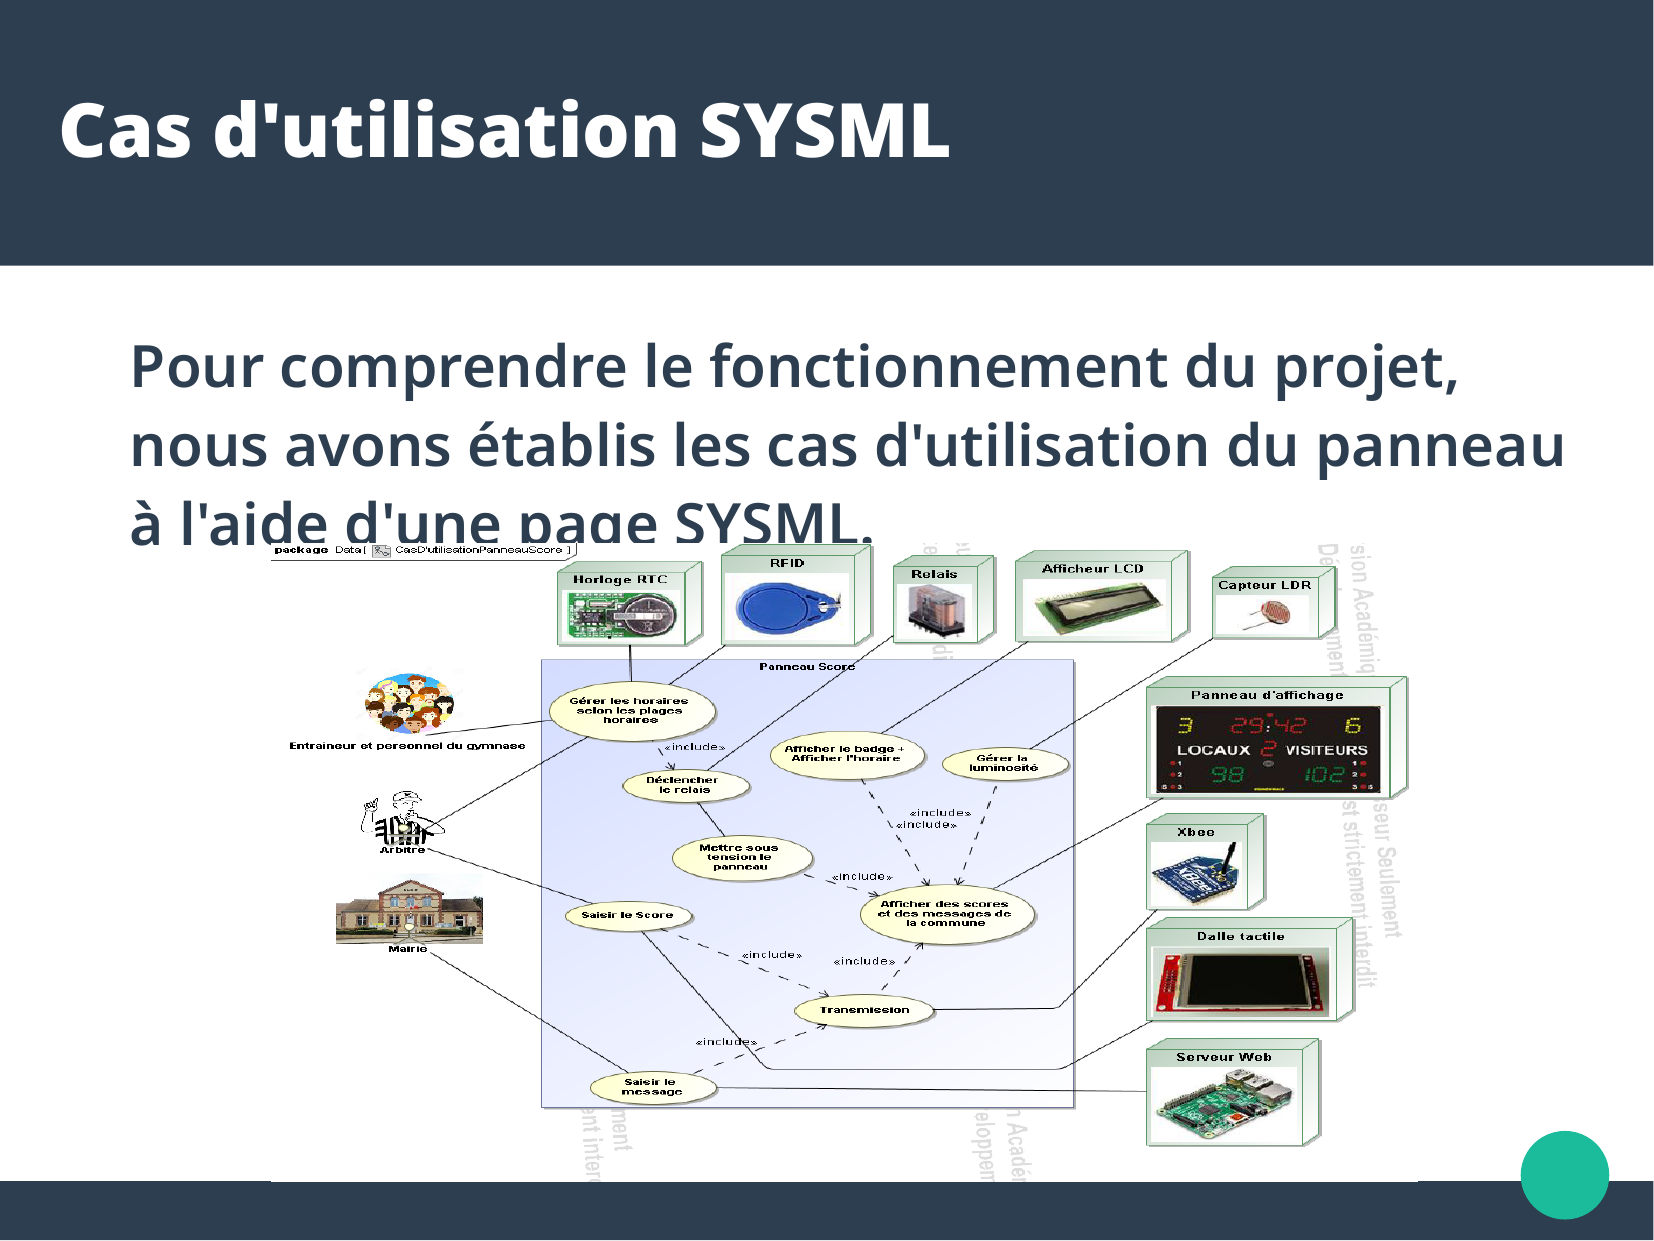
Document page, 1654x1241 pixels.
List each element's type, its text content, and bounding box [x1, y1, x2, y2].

title Cas d'utilisation SYSML [59, 49, 1595, 207]
picture [271, 543, 1418, 1182]
list Pour comprendre le fonctionnement du projet, nous avons établis les cas d'utilisation du panneau à l'aide d'une page SYSML. [59, 324, 1595, 1152]
